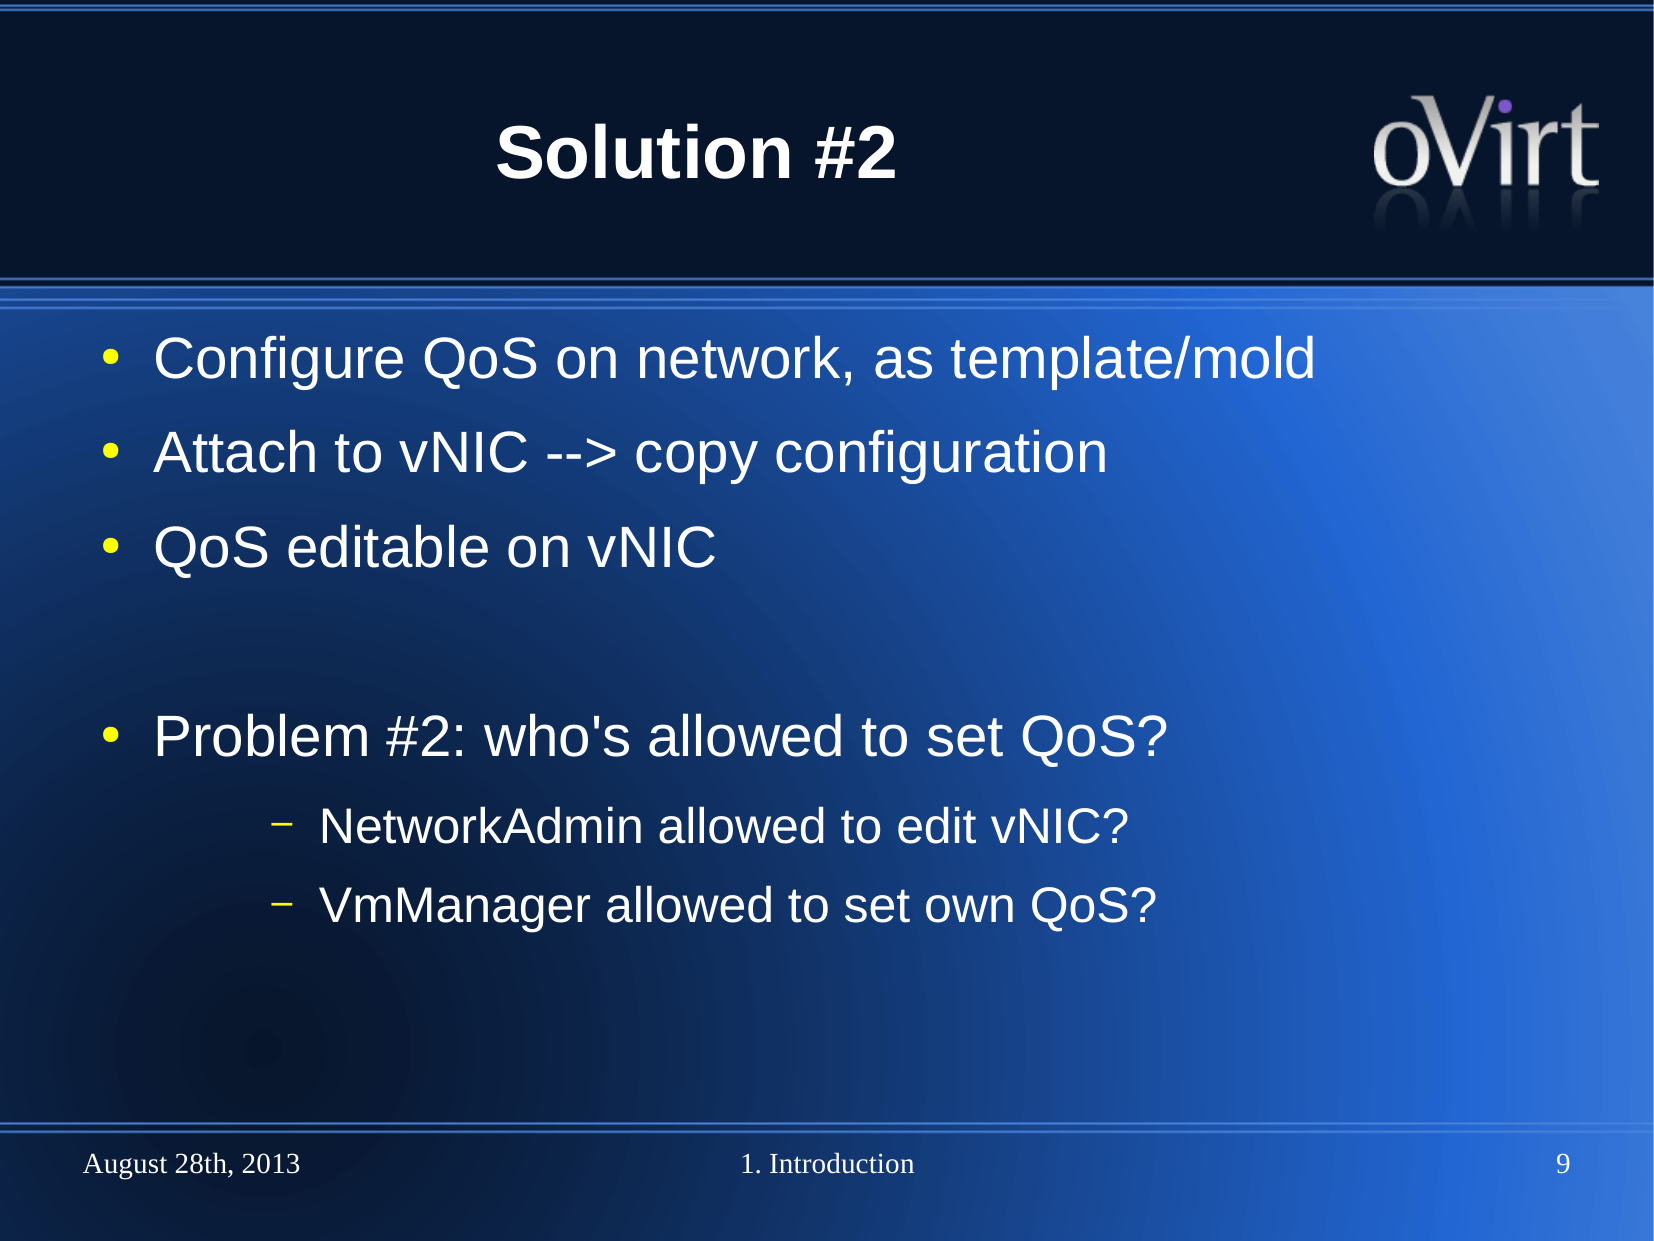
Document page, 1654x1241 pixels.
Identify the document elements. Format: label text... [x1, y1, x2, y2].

list Configure QoS on network, as template/mold Attach to vNIC --> copy configuration QoS editable on vNIC Problem #2: who's allowed to set QoS? NetworkAdmin allowed to edit vNIC? VmManager allowed to set own QoS? [82, 325, 1538, 1031]
picture [0, 0, 1654, 1241]
title Solution #2 [82, 49, 1312, 257]
